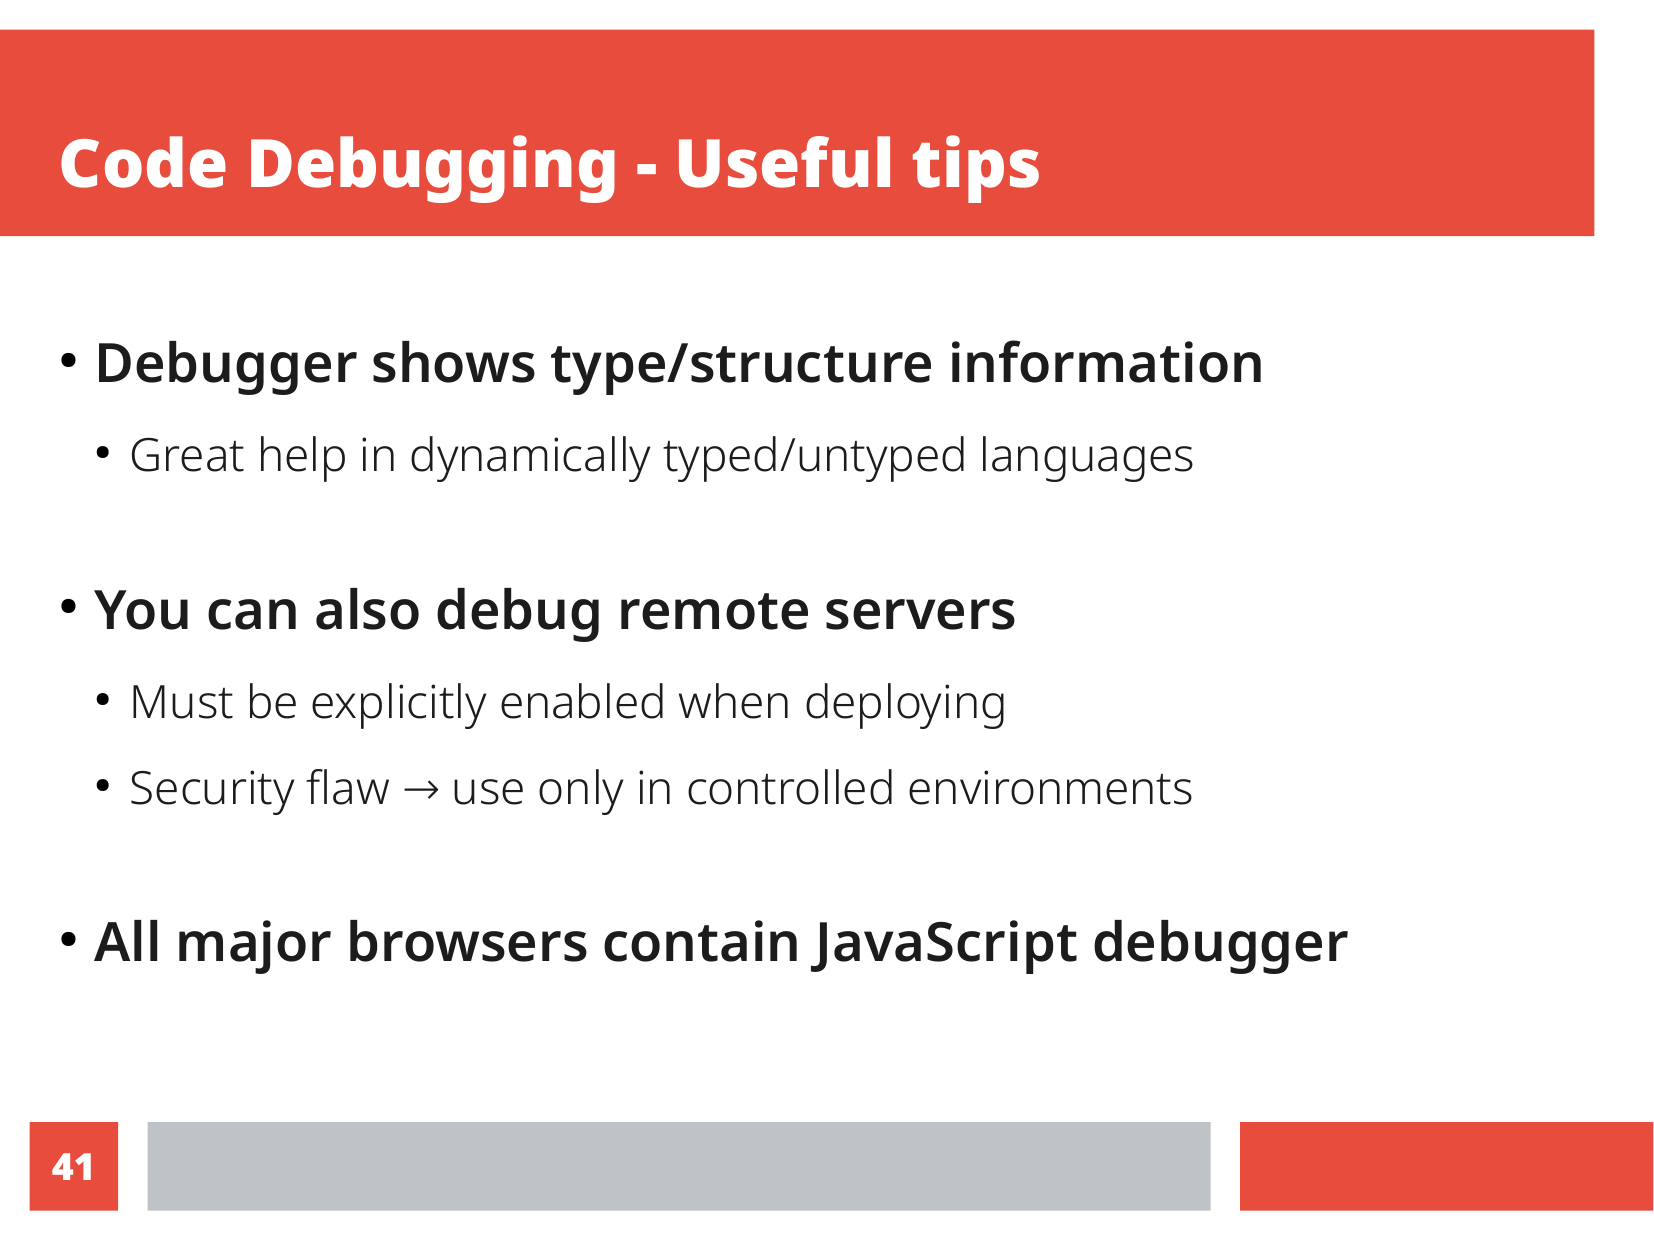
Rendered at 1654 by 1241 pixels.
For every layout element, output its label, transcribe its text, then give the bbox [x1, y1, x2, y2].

list Debugger shows type/structure information Great help in dynamically typed/untyped languages You can also debug remote servers Must be explicitly enabled when deploying Security flaw → use only in controlled environments All major browsers contain JavaScript debugger [59, 324, 1565, 1093]
title Code Debugging - Useful tips [59, 59, 1595, 207]
